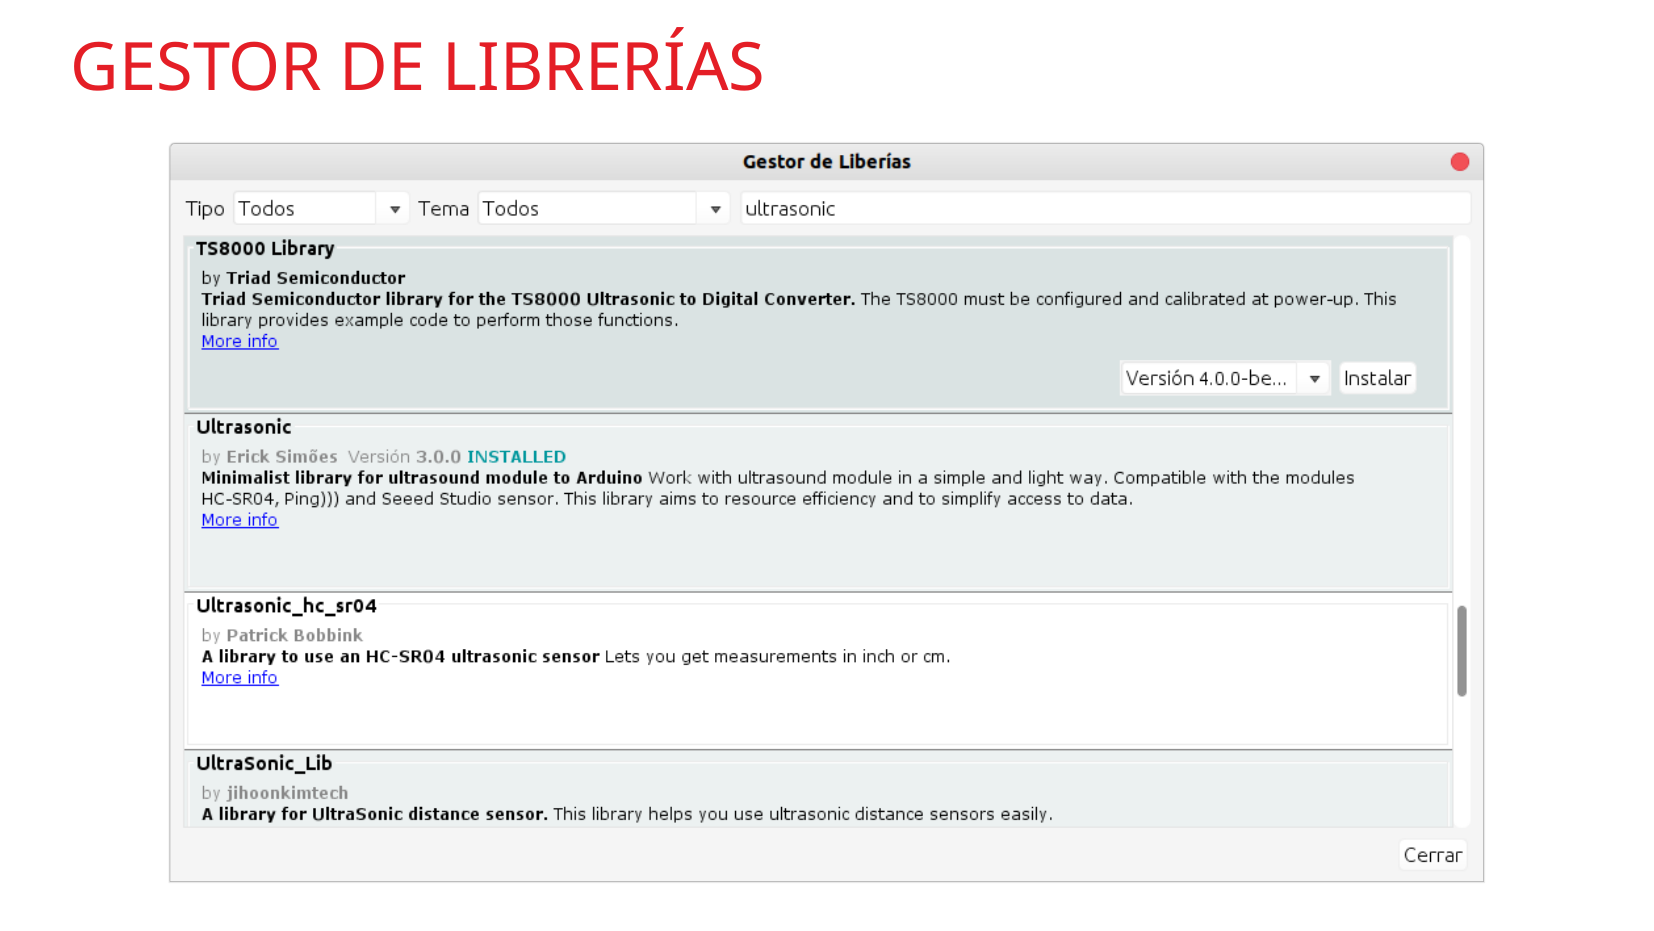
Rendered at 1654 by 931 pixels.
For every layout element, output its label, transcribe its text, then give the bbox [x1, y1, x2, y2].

picture [157, 133, 1497, 895]
title GESTOR DE LIBRERÍAS [70, 11, 1347, 118]
